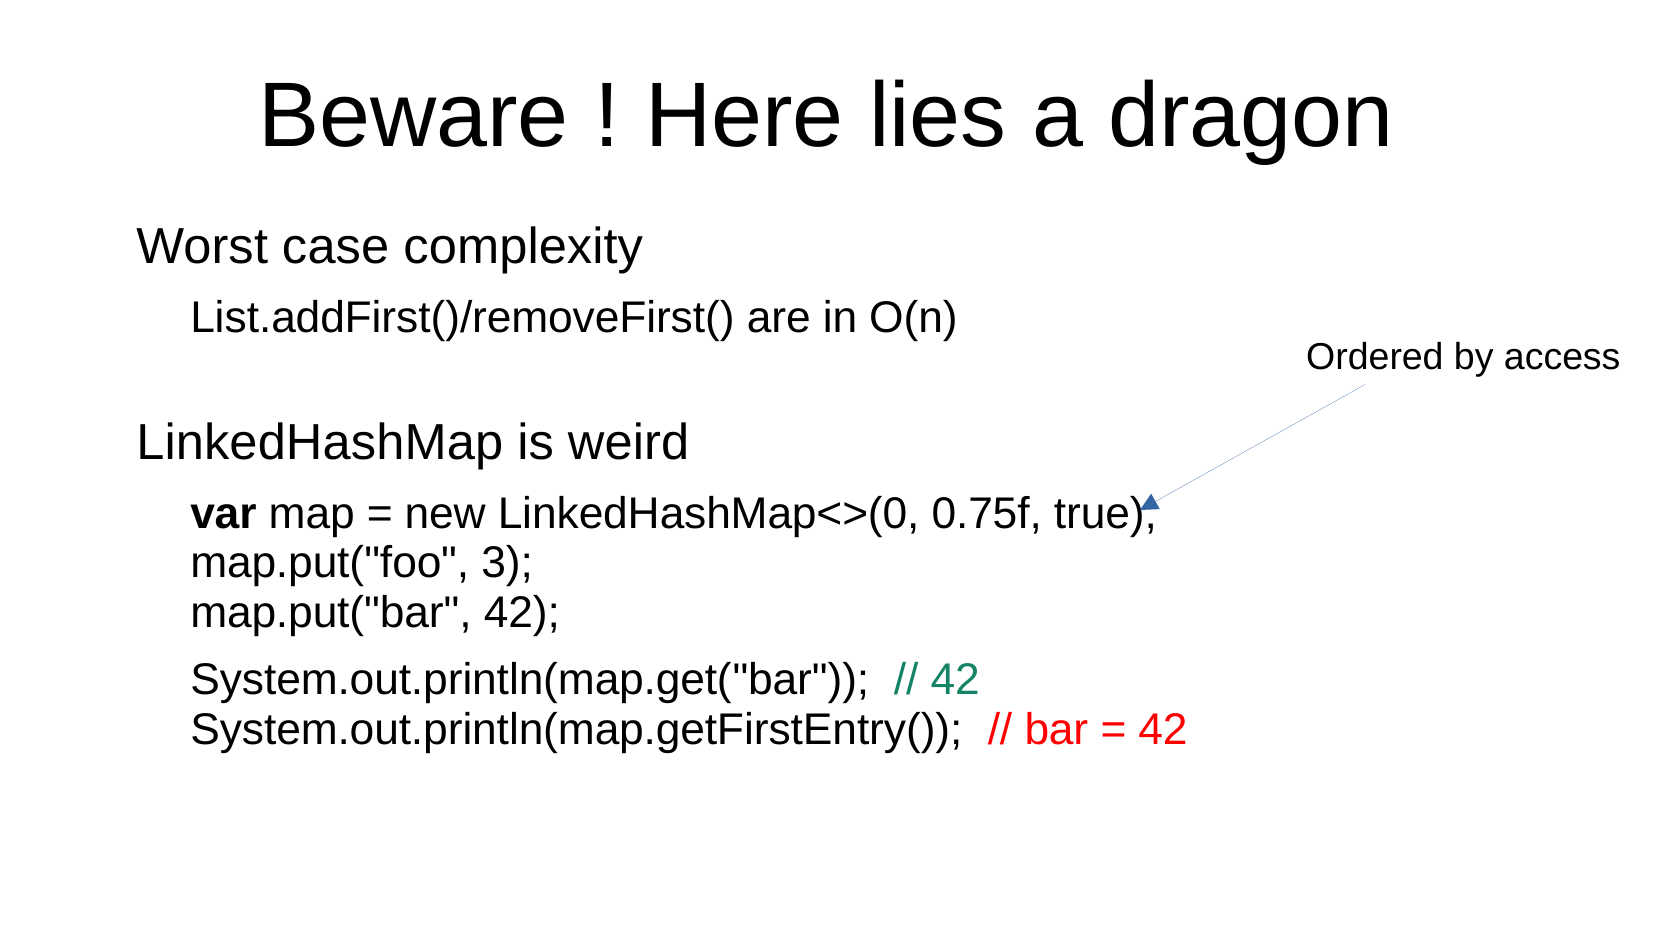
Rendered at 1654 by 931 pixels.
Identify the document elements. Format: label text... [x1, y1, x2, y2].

list Worst case complexity List.addFirst()/removeFirst() are in O(n) LinkedHashMap is weird var map = new LinkedHashMap<>(0, 0.75f, true); map.put("foo", 3); map.put("bar", 42); System.out.println(map.get("bar")); // 42 System.out.println(map.getFirstEntry()); // bar = 42 [82, 217, 1571, 758]
text_box Ordered by access [1291, 327, 1636, 385]
title Beware ! Here lies a dragon [82, 37, 1571, 193]
